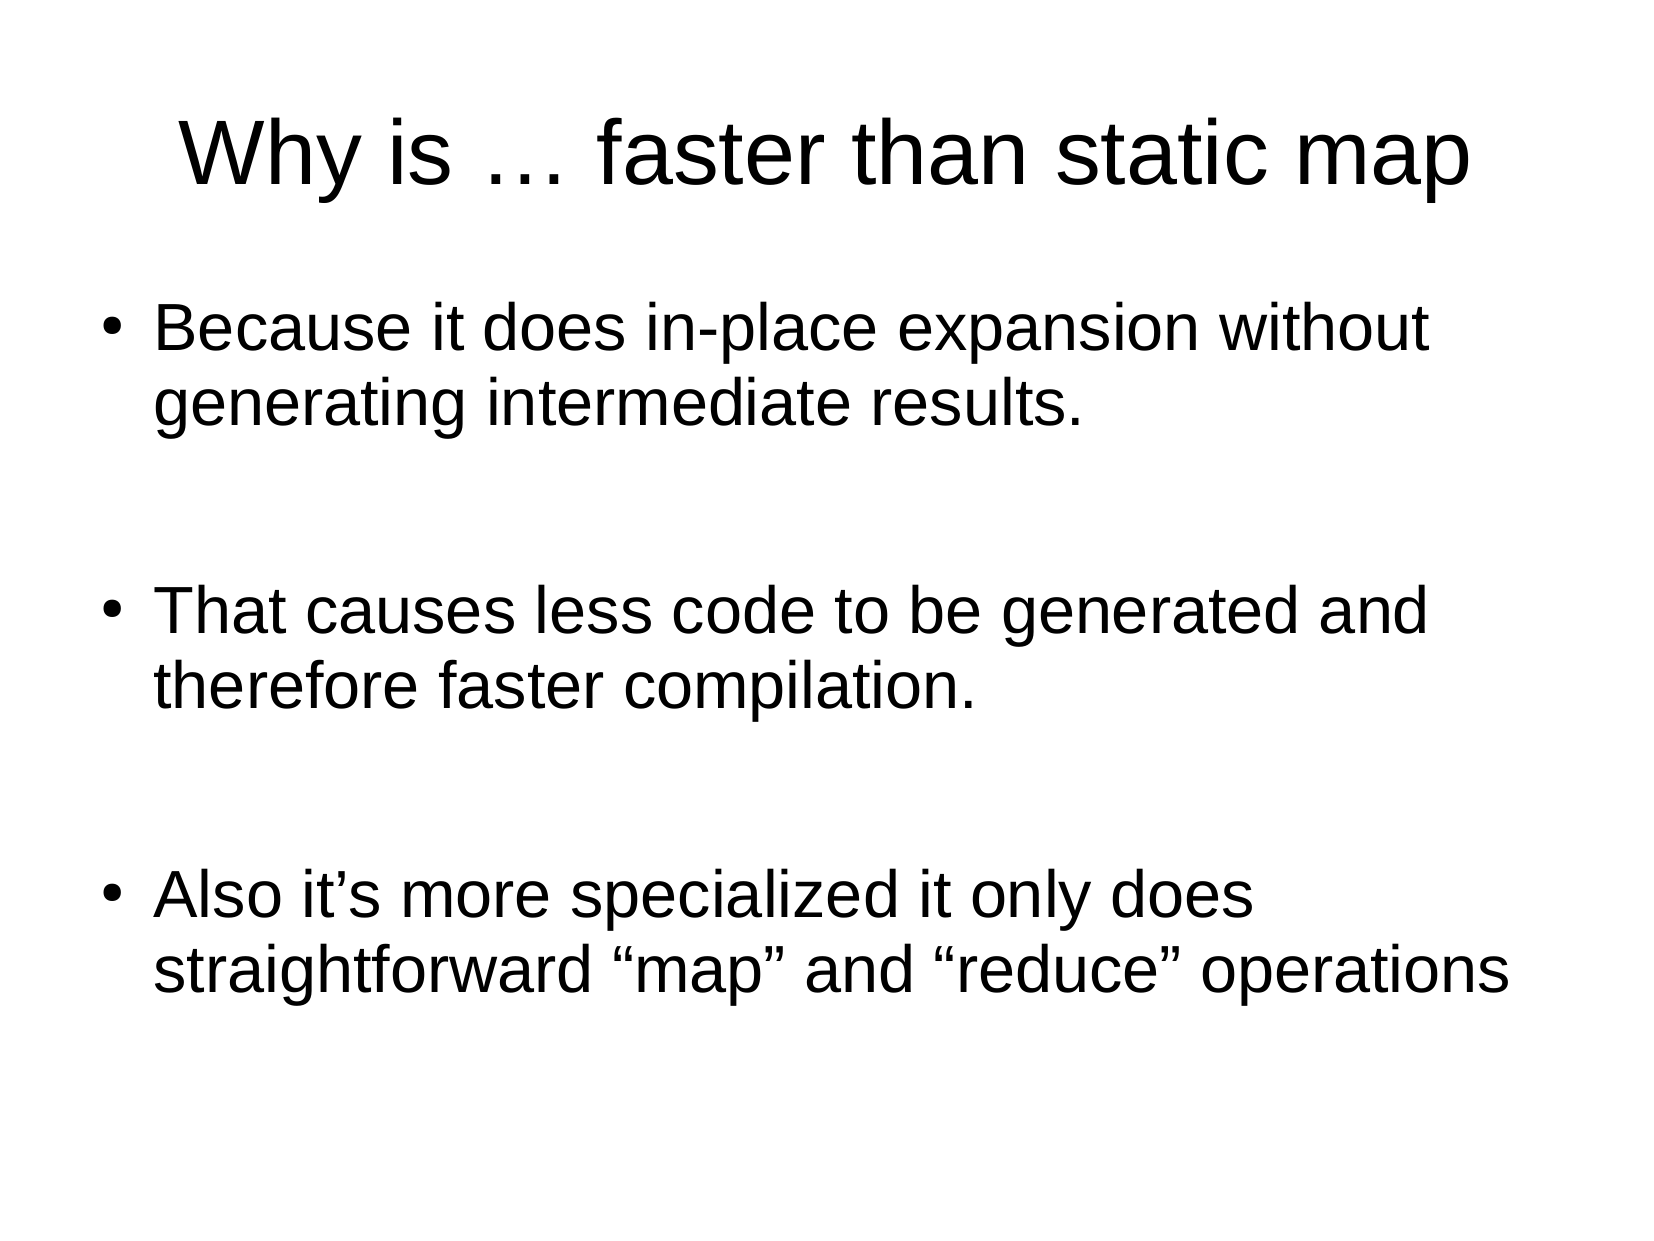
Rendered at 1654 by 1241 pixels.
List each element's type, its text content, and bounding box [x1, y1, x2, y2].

title Why is … faster than static map [82, 49, 1571, 257]
list Because it does in-place expansion without generating intermediate results. That causes less code to be generated and therefore faster compilation. Also it’s more specialized it only does straightforward “map” and “reduce” operations [82, 290, 1571, 1010]
